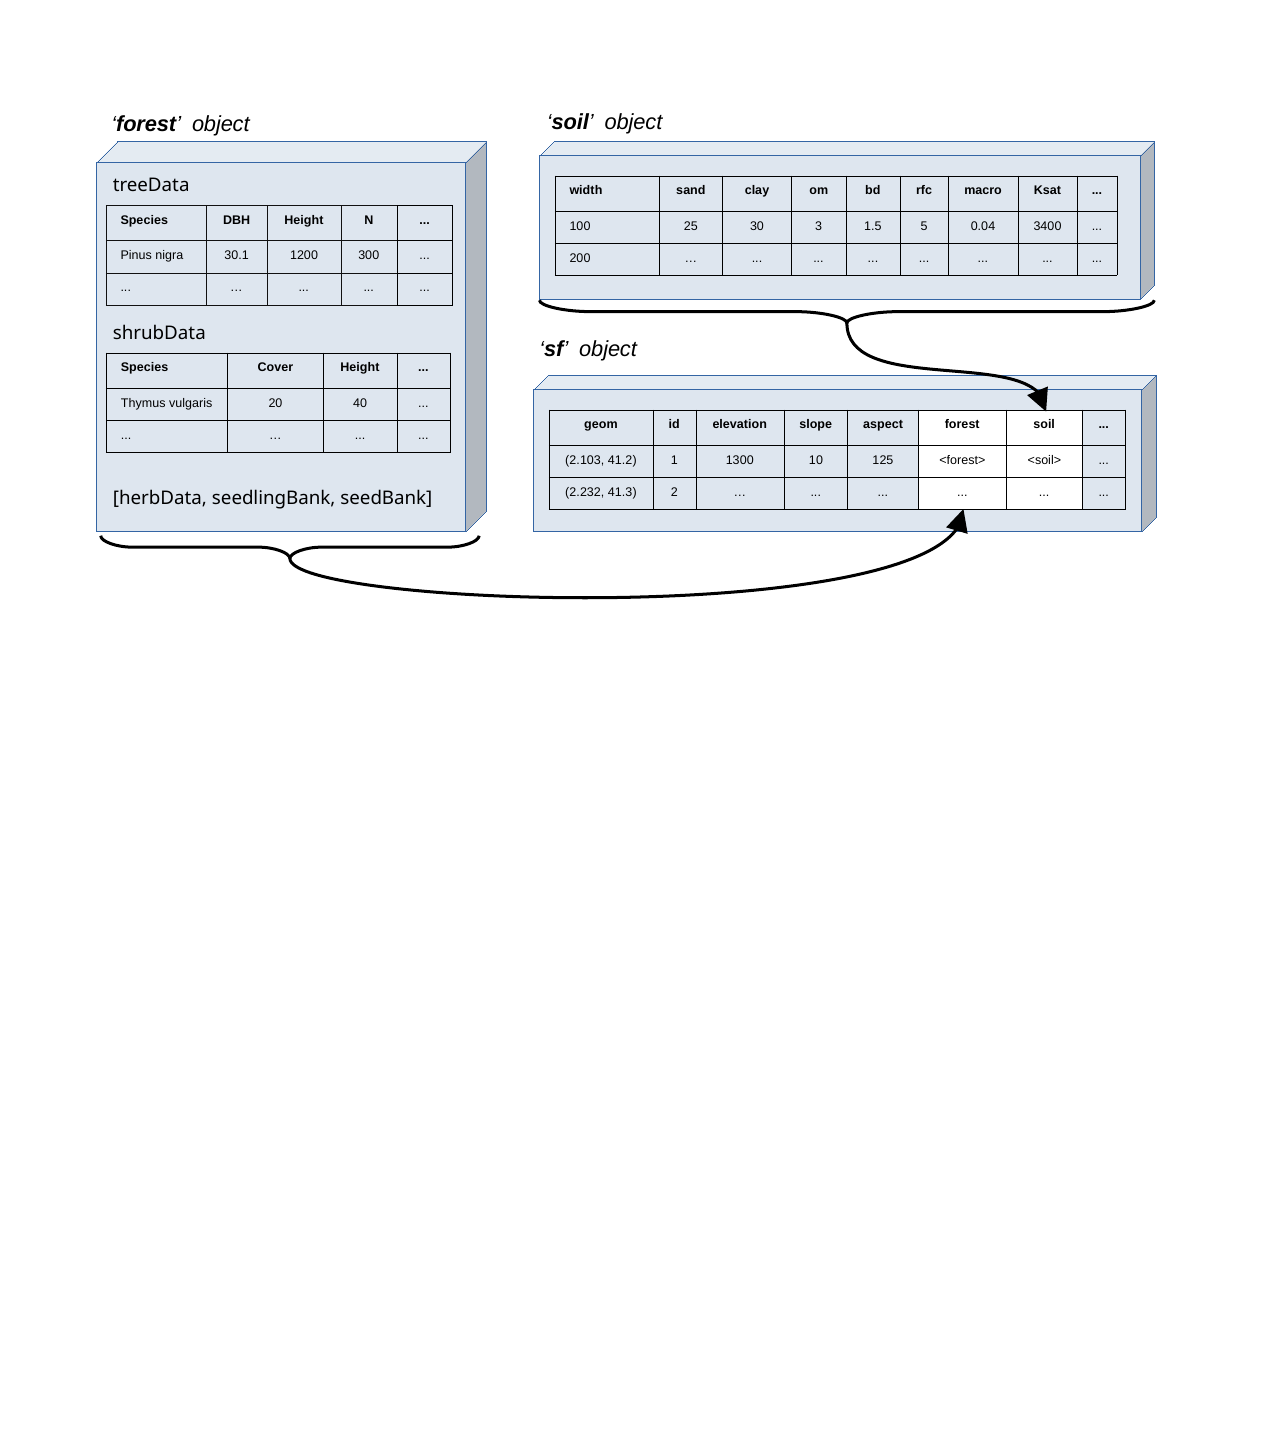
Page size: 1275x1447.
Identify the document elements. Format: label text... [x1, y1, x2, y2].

text_box [533, 390, 1043, 532]
table_cell ... [268, 274, 341, 305]
table_header geom [550, 411, 653, 445]
table_cell … [228, 421, 323, 452]
text_box ‘soil’ object [532, 102, 780, 142]
text_box shrubData [98, 311, 350, 355]
table_cell ... [398, 389, 450, 420]
table_cell ... [919, 478, 1006, 509]
table_cell … [697, 478, 784, 509]
table_cell ... [949, 244, 1018, 275]
table_cell Thymus vulgaris [107, 389, 227, 420]
table_cell 25 [660, 212, 722, 243]
text_box [herbData, seedlingBank, seedBank] [98, 477, 450, 521]
table_cell … [660, 244, 722, 275]
table_cell 10 [785, 446, 847, 477]
table_header width [556, 177, 659, 211]
table_cell ... [792, 244, 846, 275]
table_cell Pinus nigra [107, 241, 206, 273]
table_cell 125 [848, 446, 918, 477]
table_cell ... [723, 244, 791, 275]
table_cell ... [324, 421, 397, 452]
table_header sand [660, 177, 722, 211]
table_header N [342, 206, 397, 240]
table_header ... [398, 354, 450, 388]
table_cell ... [342, 274, 397, 305]
table_header Species [107, 217, 206, 240]
table_header slope [785, 411, 847, 445]
table_cell 300 [342, 241, 397, 273]
table_cell 0.04 [949, 212, 1018, 243]
table_header aspect [848, 411, 918, 445]
table_cell ... [107, 274, 206, 305]
table_header ... [1078, 177, 1117, 211]
table_cell 30 [723, 212, 791, 243]
table_header rfc [901, 177, 948, 211]
table_header Height [268, 217, 341, 240]
table_header bd [847, 177, 900, 211]
table_cell <forest> [919, 446, 1006, 477]
table_cell 100 [556, 212, 659, 243]
text_box ‘forest’ object [96, 104, 345, 144]
table_cell (2.103, 41.2) [550, 446, 653, 477]
table_cell ... [785, 478, 847, 509]
text_box treeData [98, 164, 350, 217]
table_header om [792, 177, 846, 211]
table_cell 5 [901, 212, 948, 243]
table_cell ... [1019, 244, 1077, 275]
table_cell ... [1078, 244, 1117, 275]
table_cell 1 [654, 446, 696, 477]
text_box [539, 141, 1155, 300]
table_header macro [949, 177, 1018, 211]
table_cell 200 [556, 244, 659, 275]
table_cell ... [1083, 446, 1125, 477]
table_header Species [107, 354, 227, 388]
table_cell ... [901, 244, 948, 275]
text_box ‘sf’ object [524, 329, 773, 369]
table_cell ... [398, 274, 452, 305]
table_cell … [207, 274, 267, 305]
table_cell ... [847, 244, 900, 275]
table_header Ksat [1019, 177, 1077, 211]
table_header ... [398, 206, 452, 240]
table_header DBH [207, 217, 267, 240]
table_cell ... [1078, 212, 1117, 243]
table_cell 1200 [268, 241, 341, 273]
table_cell ... [1083, 478, 1125, 509]
table_header id [654, 411, 696, 445]
table_cell 30.1 [207, 241, 267, 273]
table_header Cover [228, 354, 323, 388]
text_box [964, 375, 1157, 532]
table_cell <soil> [1007, 446, 1082, 477]
table_cell ... [398, 241, 452, 273]
table_cell ... [107, 421, 227, 452]
table_cell (2.232, 41.3) [550, 478, 653, 509]
table_cell 2 [654, 478, 696, 509]
table_cell 3400 [1019, 212, 1077, 243]
table_cell 1.5 [847, 212, 900, 243]
table_cell 40 [324, 389, 397, 420]
table_cell ... [398, 421, 450, 452]
table_cell 3 [792, 212, 846, 243]
table_cell 20 [228, 389, 323, 420]
table_cell ... [1007, 478, 1082, 509]
text_box [96, 141, 487, 532]
table_header Height [324, 354, 397, 388]
table_header elevation [697, 411, 784, 445]
table_cell ... [848, 478, 918, 509]
table_header forest [919, 411, 1006, 445]
table_header ... [1083, 411, 1125, 445]
table_cell 1300 [697, 446, 784, 477]
table_header soil [1007, 411, 1082, 445]
table_header clay [723, 177, 791, 211]
